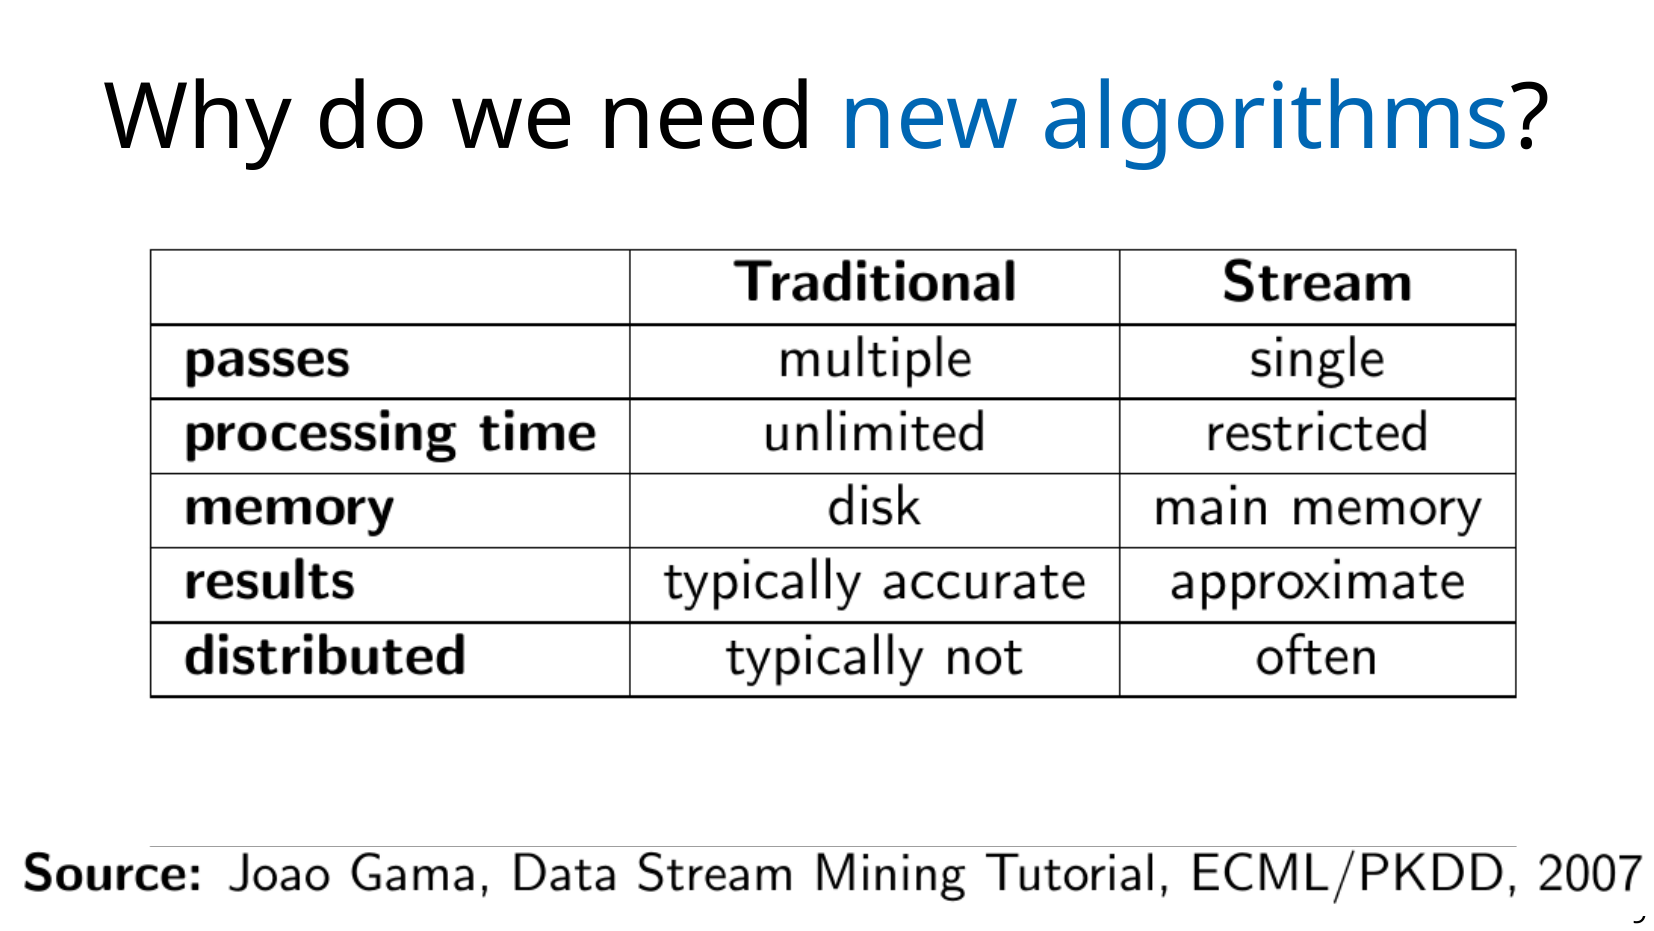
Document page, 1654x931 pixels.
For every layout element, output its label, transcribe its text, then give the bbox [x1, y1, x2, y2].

picture [2, 210, 1654, 700]
picture [2, 846, 1654, 916]
title Why do we need new algorithms? [82, 1, 1571, 210]
